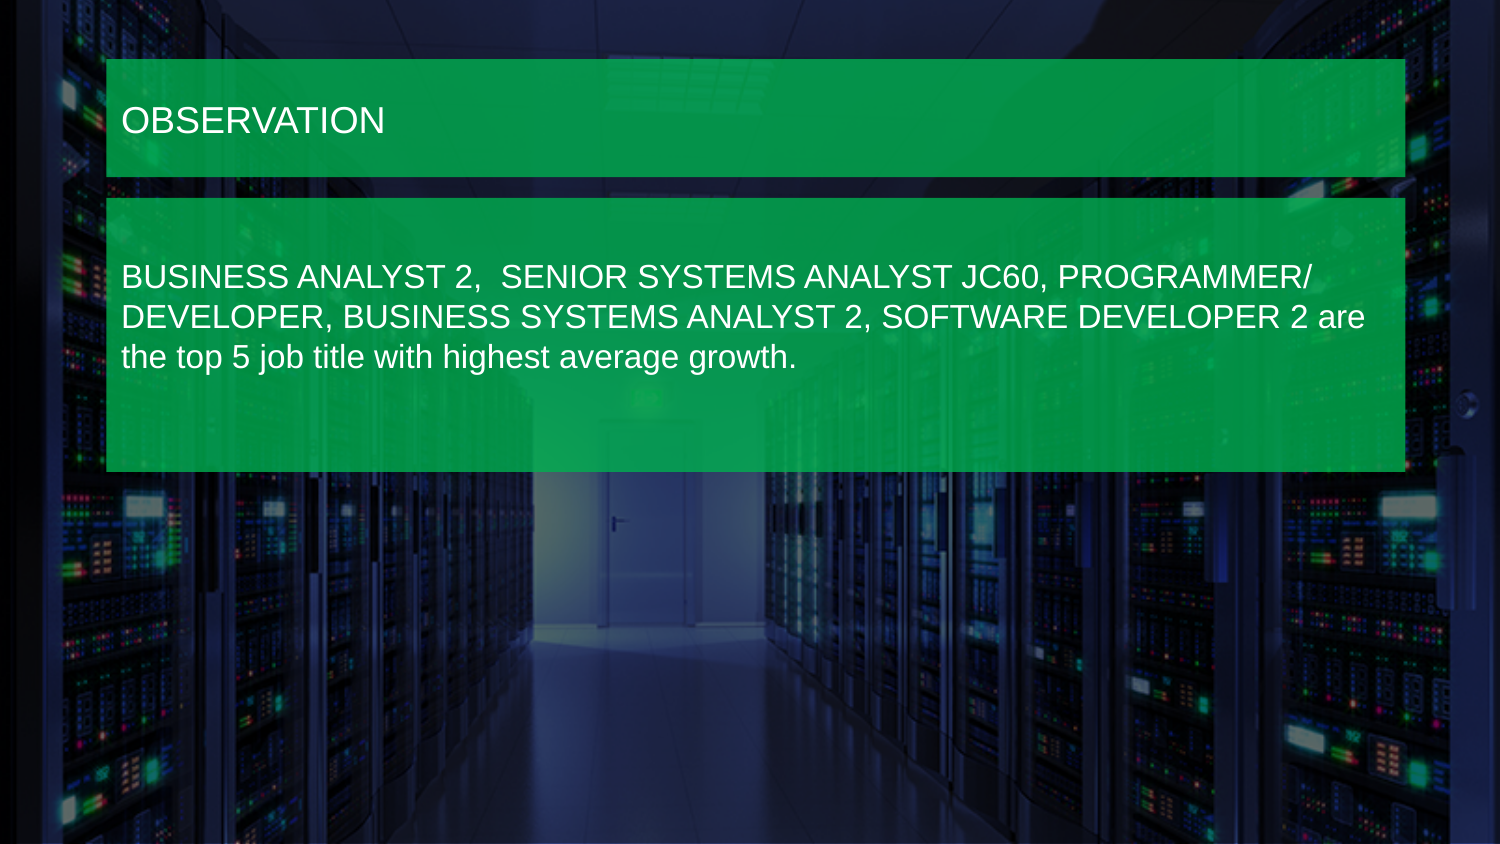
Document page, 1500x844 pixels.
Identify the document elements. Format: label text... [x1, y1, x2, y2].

text_box BUSINESS ANALYST 2, SENIOR SYSTEMS ANALYST JC60, PROGRAMMER/ DEVELOPER, BUSINESS SYSTEMS ANALYST 2, SOFTWARE DEVELOPER 2 are the top 5 job title with highest average growth. [106, 198, 1405, 472]
text_box OBSERVATION [106, 59, 1405, 177]
text_box [0, 0, 1500, 844]
